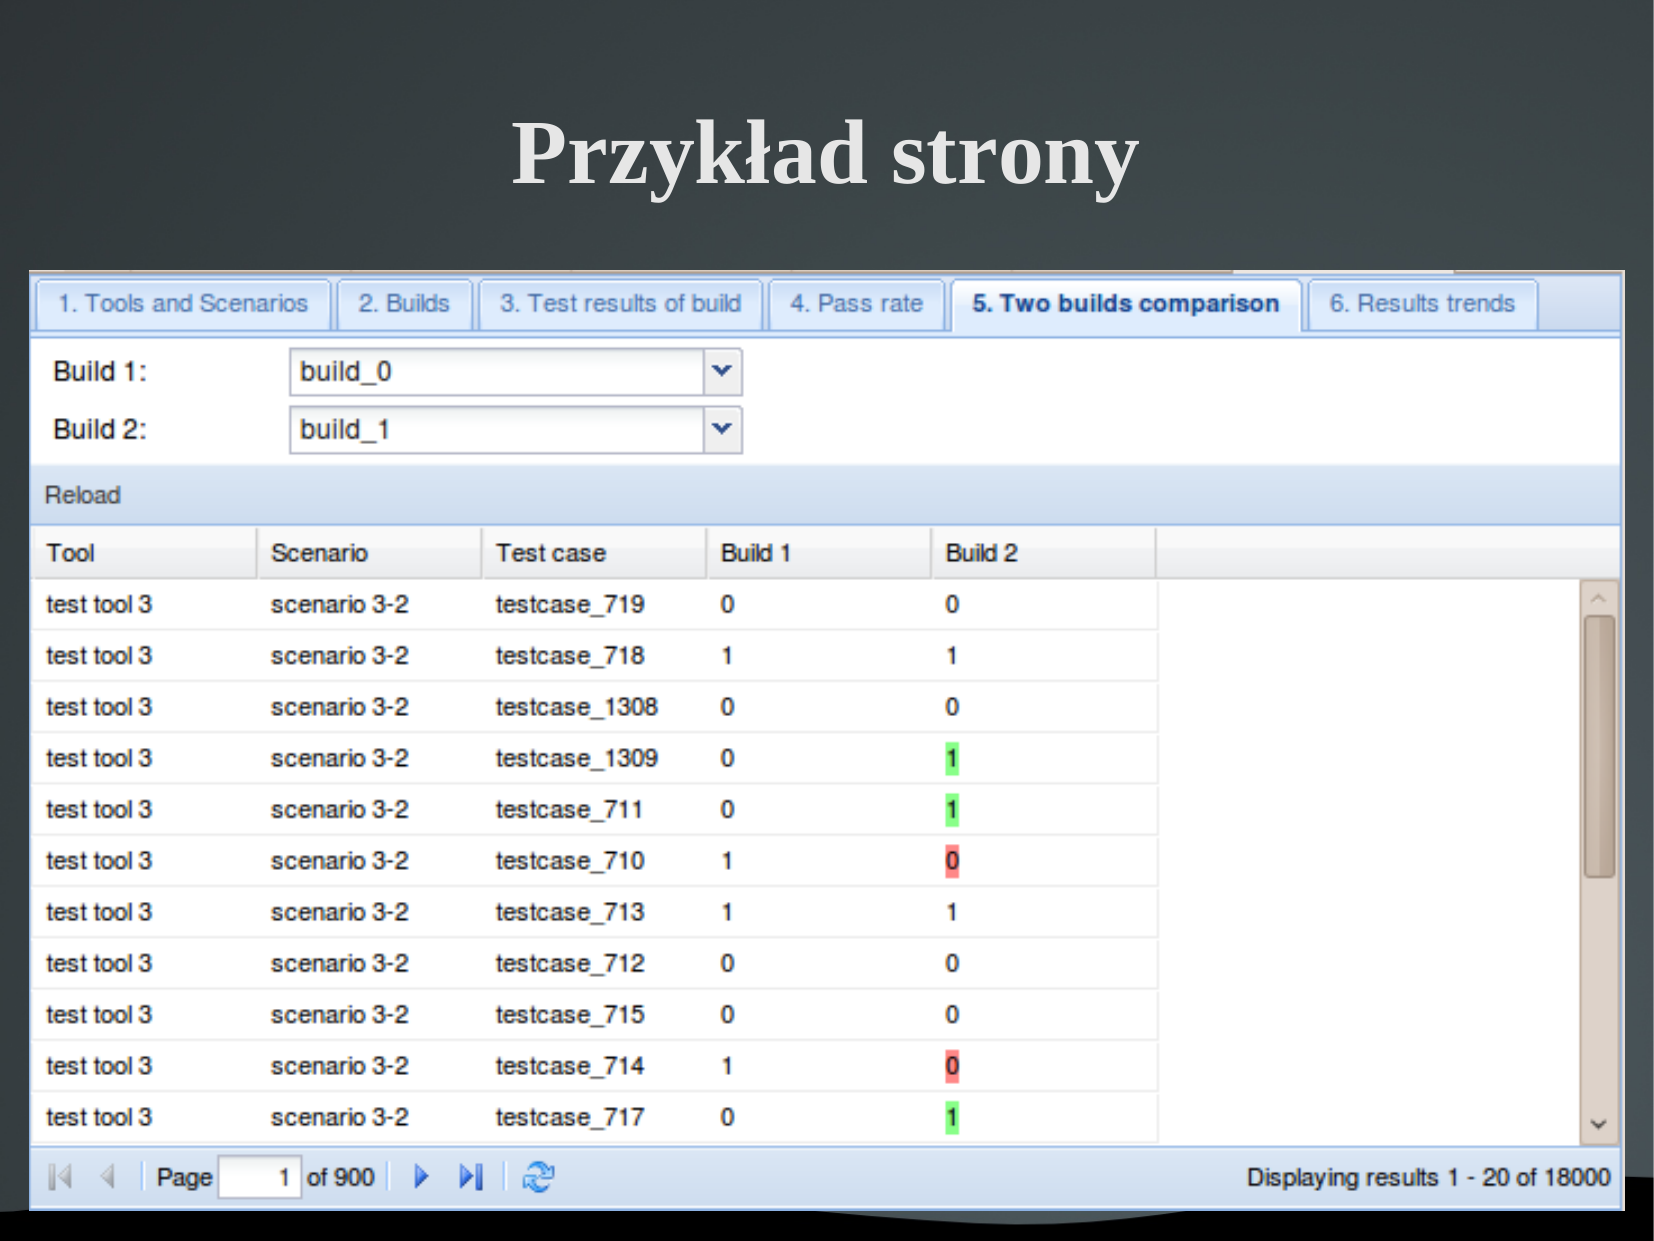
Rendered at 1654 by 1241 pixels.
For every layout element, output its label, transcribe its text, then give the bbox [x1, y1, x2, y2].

picture [0, 0, 1654, 1241]
title Przykład strony [82, 49, 1571, 257]
